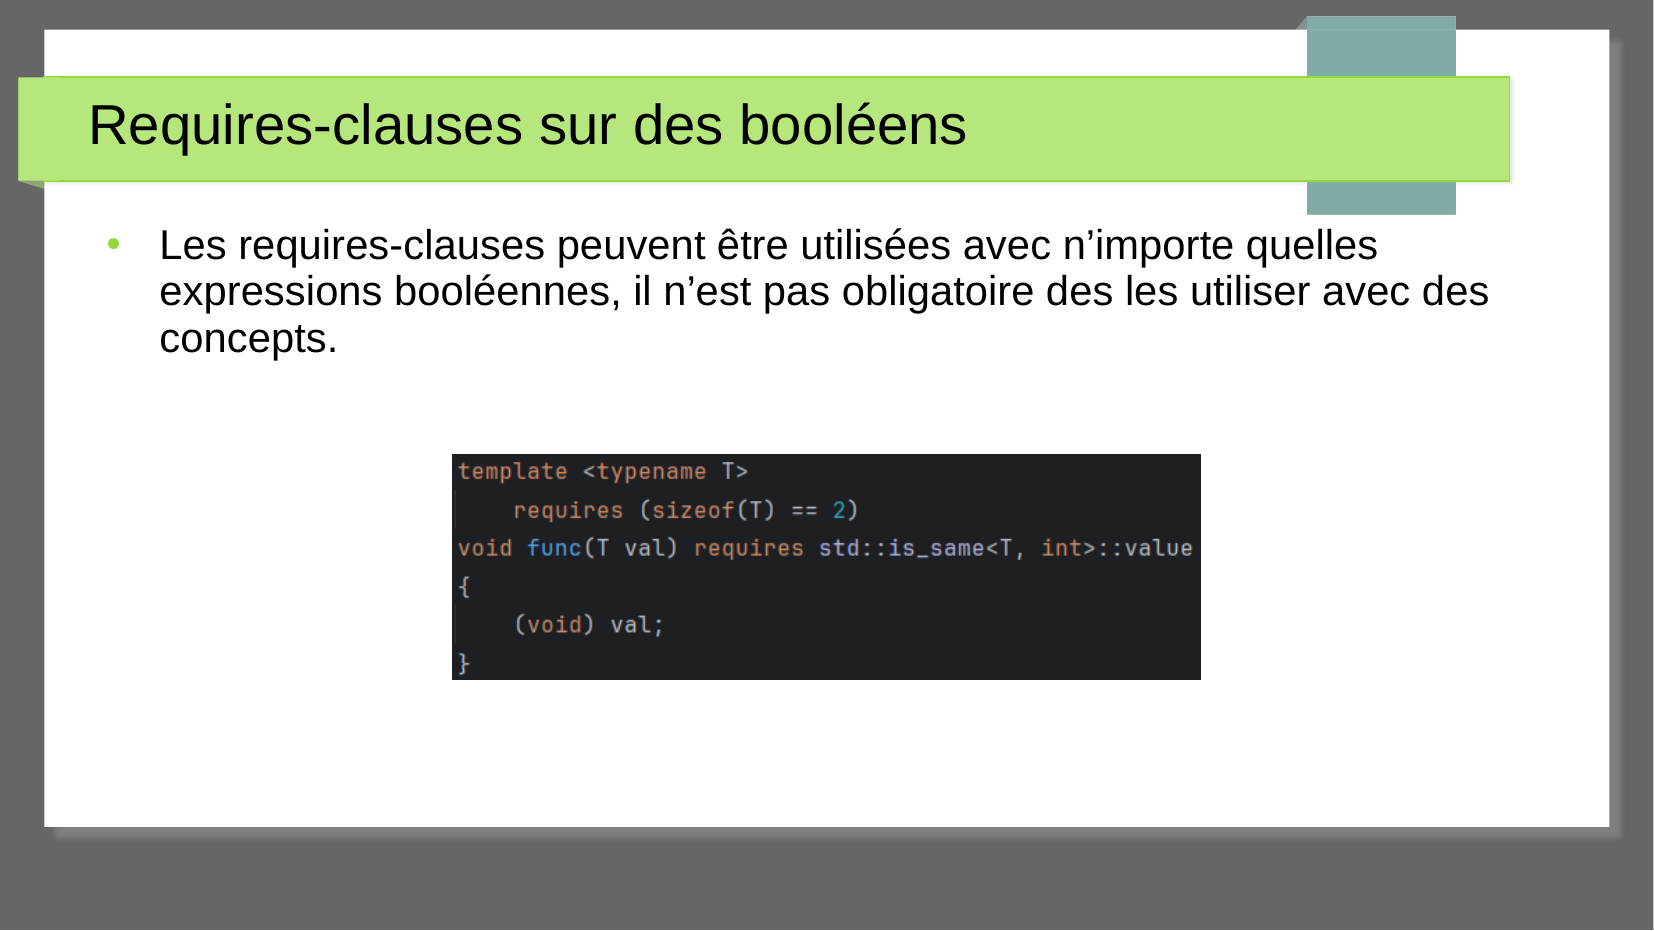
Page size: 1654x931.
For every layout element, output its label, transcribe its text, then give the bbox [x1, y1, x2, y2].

picture [452, 454, 1201, 680]
title Requires-clauses sur des booléens [88, 73, 1506, 178]
list Les requires-clauses peuvent être utilisées avec n’importe quelles expressions booléennes, il n’est pas obligatoire des les utiliser avec des concepts. [88, 221, 1565, 813]
